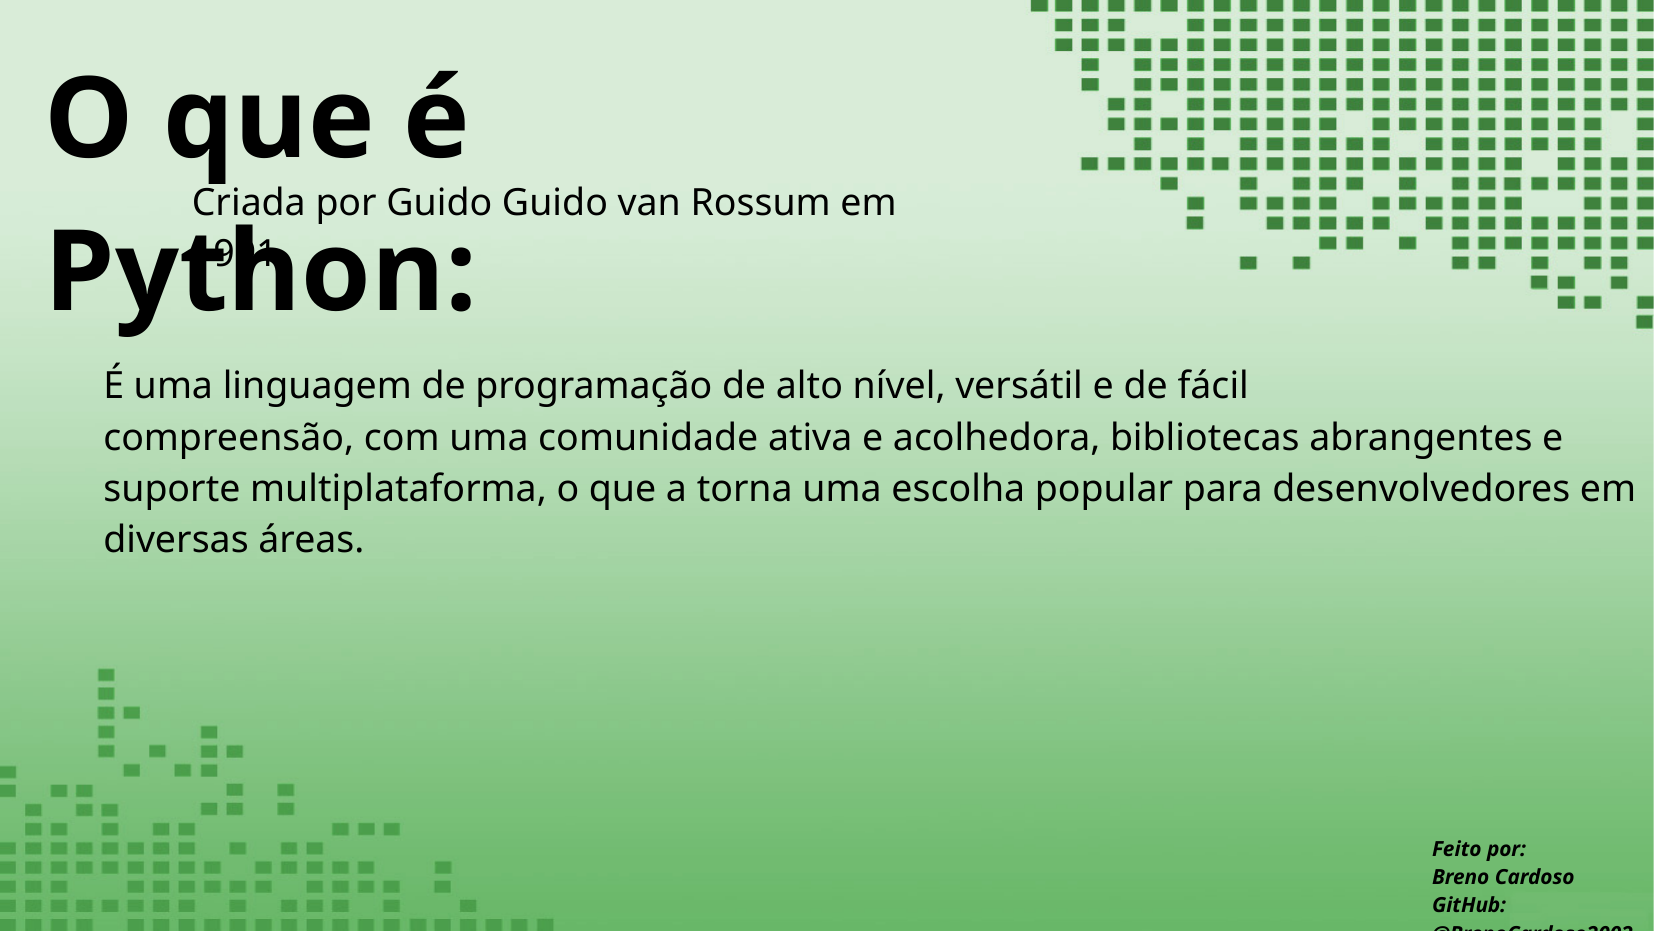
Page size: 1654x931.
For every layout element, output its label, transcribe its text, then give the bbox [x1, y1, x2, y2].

text_box Criada por Guido Guido van Rossum em 1991 [177, 168, 1004, 237]
picture [0, 0, 1654, 931]
text_box O que é Python: [29, 29, 886, 169]
text_box É uma linguagem de programação de alto nível, versátil e de fácil compreensão, com uma comunidade ativa e acolhedora, bibliotecas abrangentes e suporte multiplataforma, o que a torna uma escolha popular para desenvolvedores em diversas áreas. [88, 351, 1568, 532]
text_box Feito por: Breno Cardoso GitHub: @BrenoCardoso2002 [1417, 826, 1654, 931]
